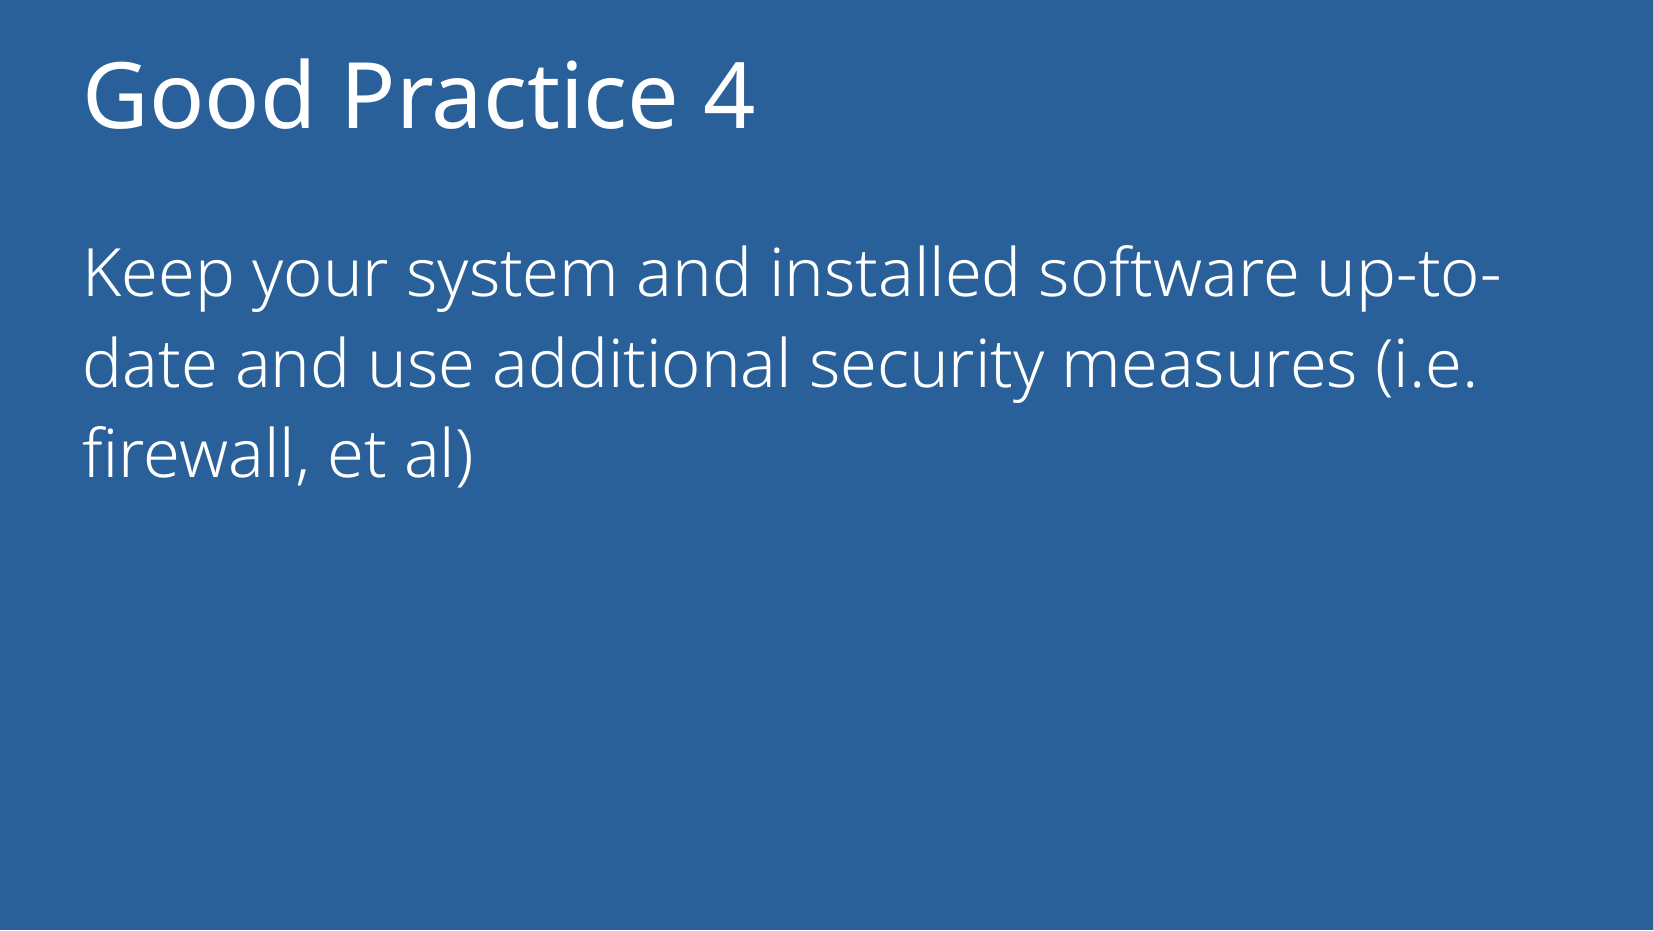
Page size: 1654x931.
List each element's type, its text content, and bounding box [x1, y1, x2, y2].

title Good Practice 4 [82, 37, 1571, 150]
list Keep your system and installed software up-to-date and use additional security measures (i.e. firewall, et al) [82, 224, 1571, 825]
